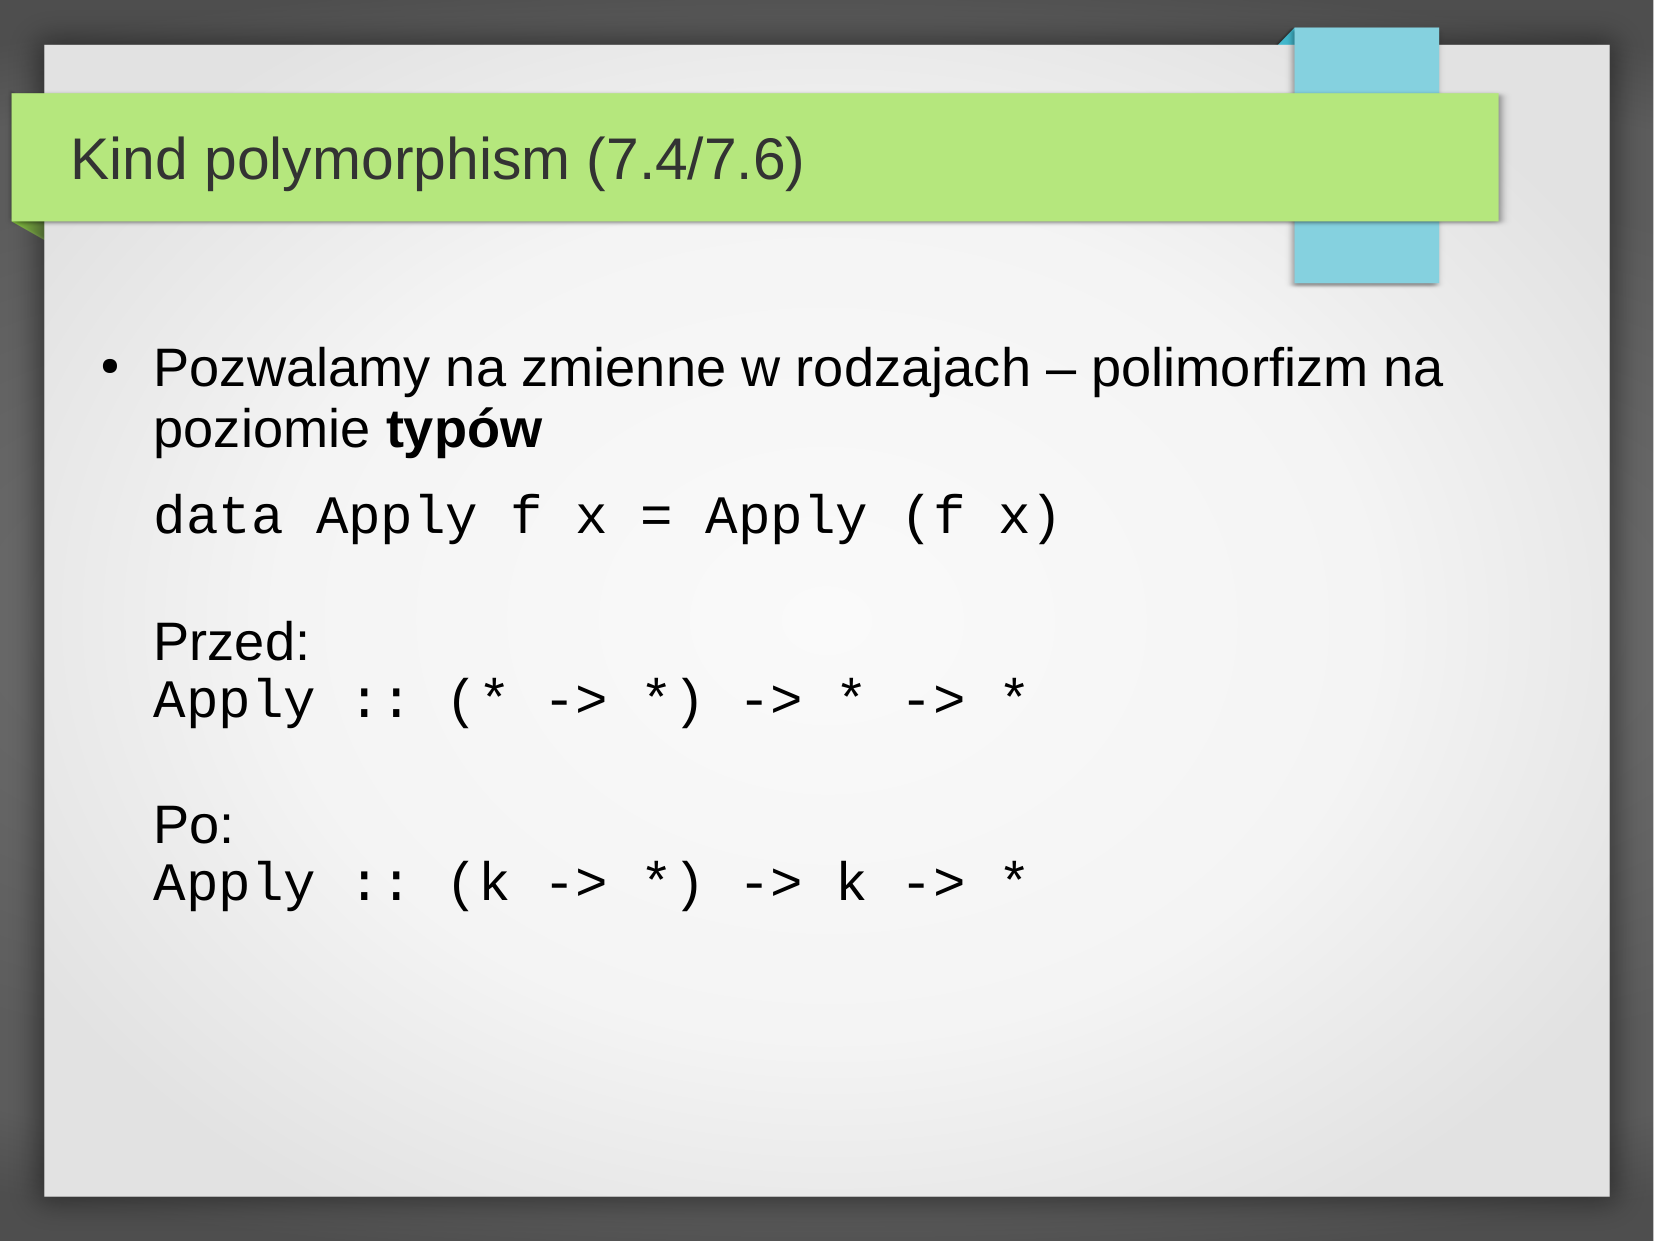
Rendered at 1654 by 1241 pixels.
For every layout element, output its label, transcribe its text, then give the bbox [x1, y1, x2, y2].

title Kind polymorphism (7.4/7.6) [70, 106, 1229, 213]
list Pozwalamy na zmienne w rodzajach – polimorfizm na poziomie typów data Apply f x = Apply (f x) Przed: Apply :: (* -> *) -> * -> * Po: Apply :: (k -> *) -> k -> * [82, 337, 1538, 1058]
picture [0, 0, 1654, 1241]
